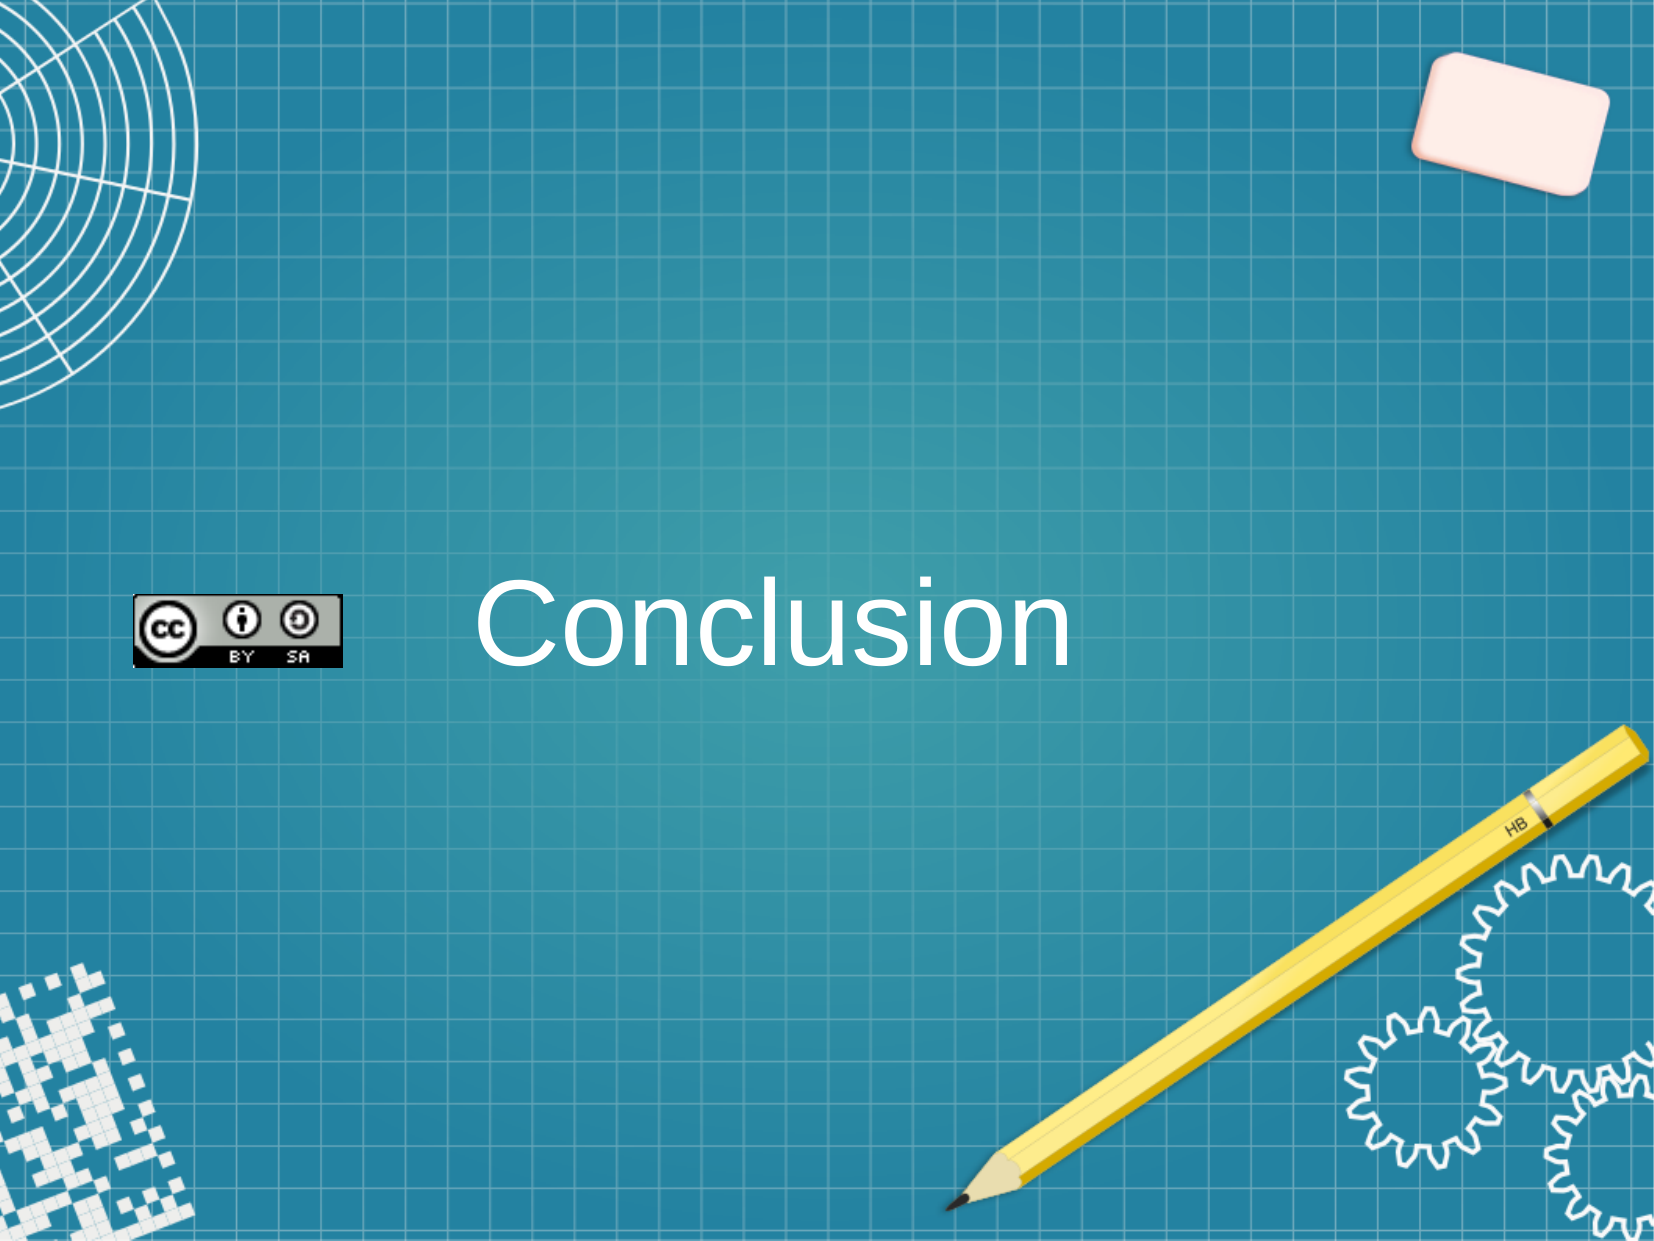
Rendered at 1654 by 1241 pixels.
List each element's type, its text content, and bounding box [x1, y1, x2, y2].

picture [133, 594, 343, 668]
title Conclusion [0, 451, 1571, 796]
picture [0, 0, 1654, 1241]
